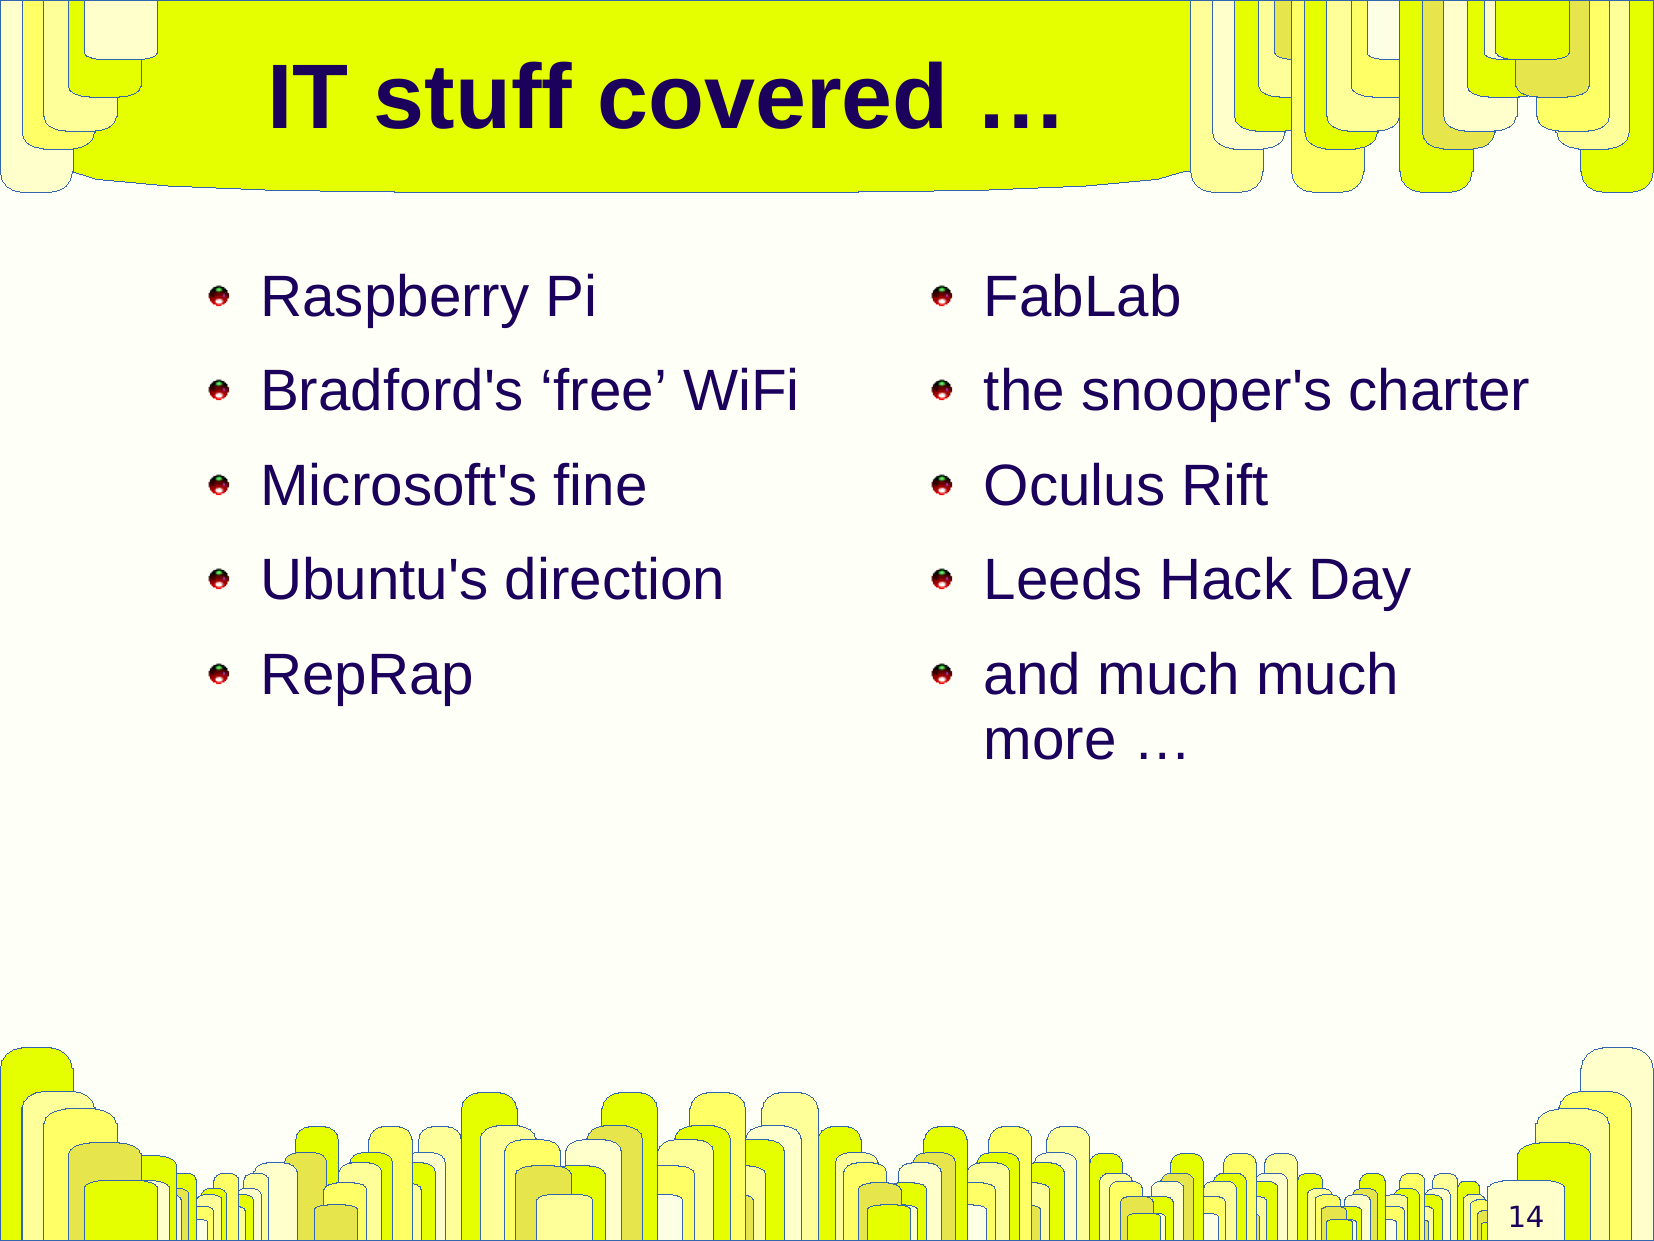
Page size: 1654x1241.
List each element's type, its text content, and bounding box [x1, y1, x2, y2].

list FabLab the snooper's charter Oculus Rift Leeds Hack Day and much much more … [842, 263, 1532, 983]
title IT stuff covered … [176, 22, 1158, 172]
list Raspberry Pi Bradford's ‘free’ WiFi Microsoft's fine Ubuntu's direction RepRap [118, 263, 808, 983]
